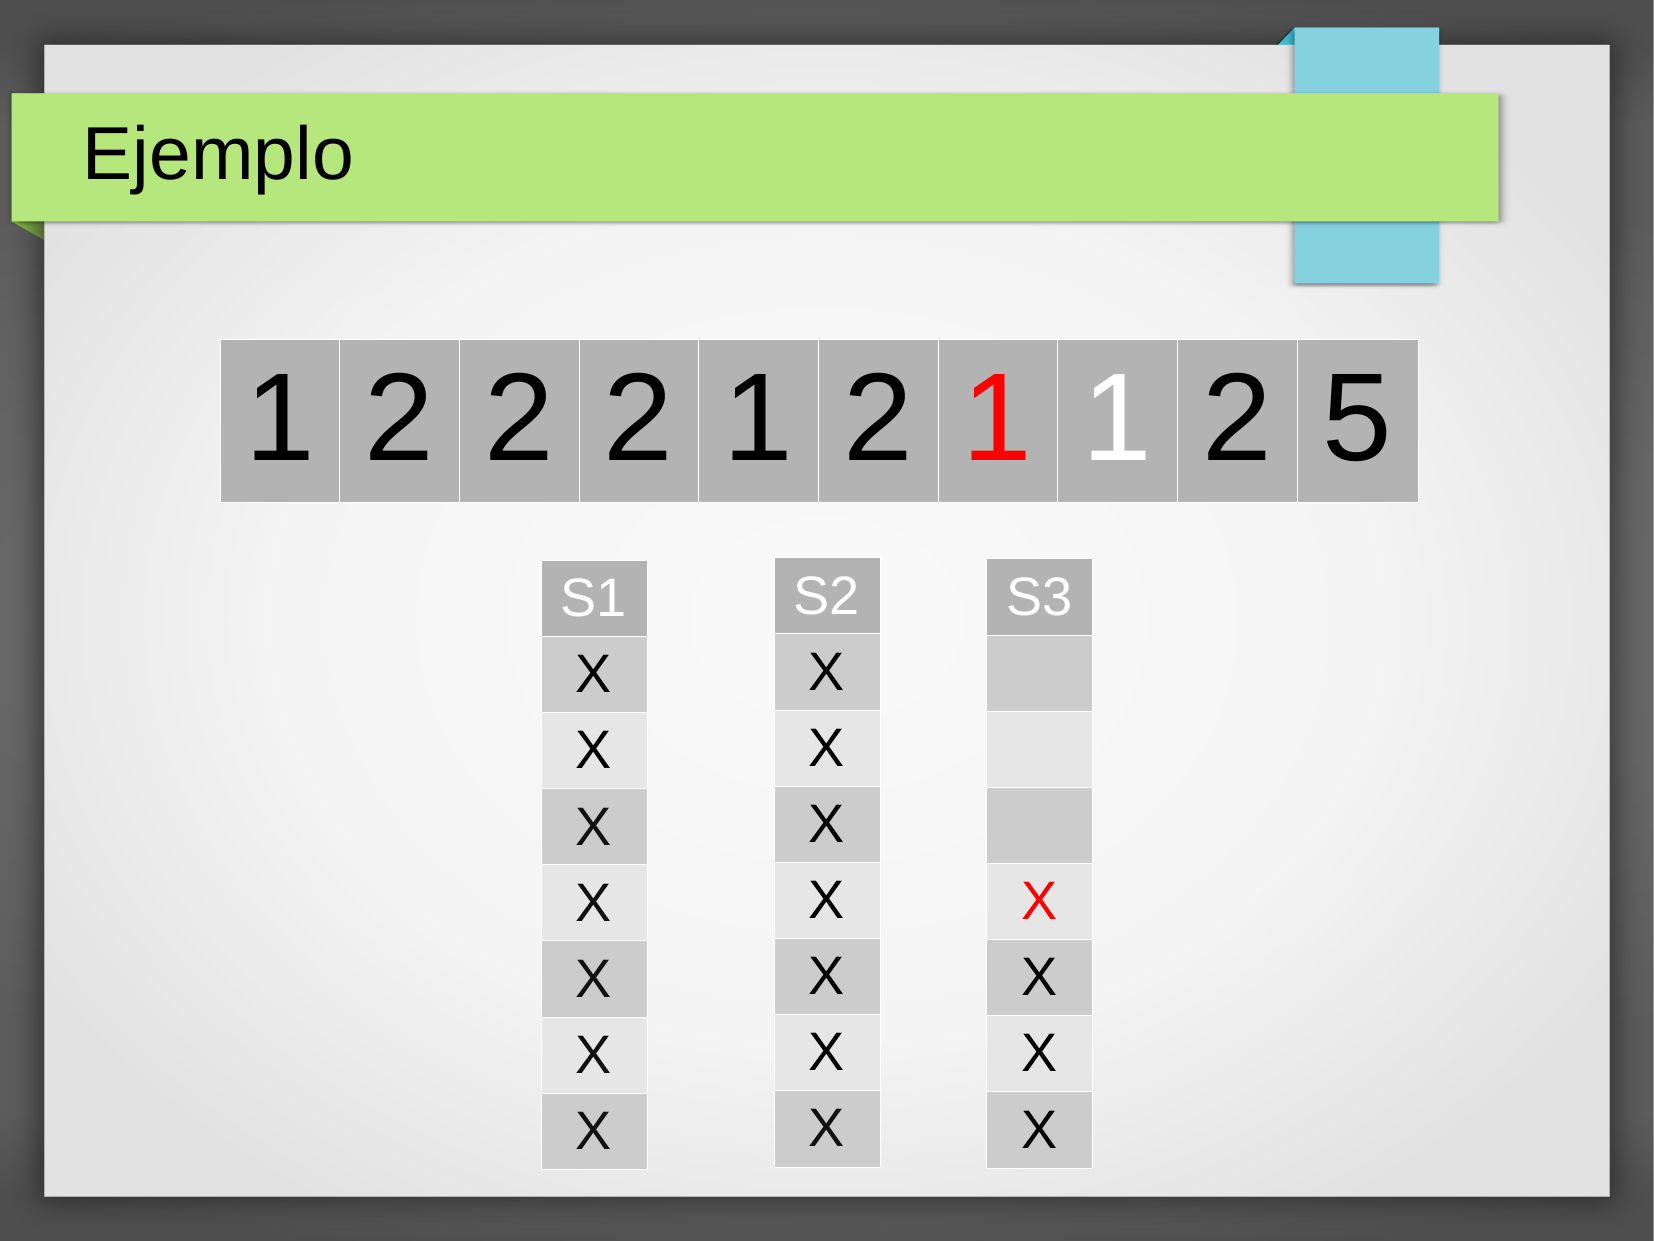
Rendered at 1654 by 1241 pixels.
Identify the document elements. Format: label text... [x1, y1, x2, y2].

table_cell X [542, 789, 647, 864]
table_header 1 [221, 340, 339, 502]
table_cell X [775, 939, 880, 1014]
table_cell X [775, 1091, 880, 1167]
table_header S2 [775, 558, 880, 633]
title Ejemplo [82, 94, 1264, 213]
table_cell X [542, 1018, 647, 1093]
table_cell X [987, 864, 1092, 939]
table_cell X [775, 711, 880, 786]
table_cell X [542, 865, 647, 940]
table_header S1 [542, 561, 647, 636]
table_cell X [542, 713, 647, 788]
picture [0, 0, 1654, 1241]
table_cell X [987, 1092, 1092, 1168]
table_header 1 [699, 340, 818, 502]
table_header 2 [1178, 340, 1297, 502]
table_cell X [775, 634, 880, 710]
table_cell X [987, 940, 1092, 1015]
table_cell [987, 788, 1092, 863]
table_header 2 [460, 340, 579, 502]
table_header 5 [1298, 340, 1418, 502]
table_cell X [542, 941, 647, 1017]
table_cell [987, 636, 1092, 711]
table_header 1 [939, 340, 1057, 502]
table_cell X [542, 1094, 647, 1169]
table_cell X [775, 863, 880, 938]
table_cell X [775, 787, 880, 862]
table_cell [987, 712, 1092, 787]
table_header 1 [1058, 340, 1177, 502]
table_header 2 [340, 340, 459, 502]
table_cell X [542, 637, 647, 712]
table_header S3 [987, 559, 1092, 635]
table_header 2 [580, 340, 698, 502]
table_cell X [775, 1015, 880, 1090]
table_header 2 [819, 340, 938, 502]
table_cell X [987, 1016, 1092, 1091]
